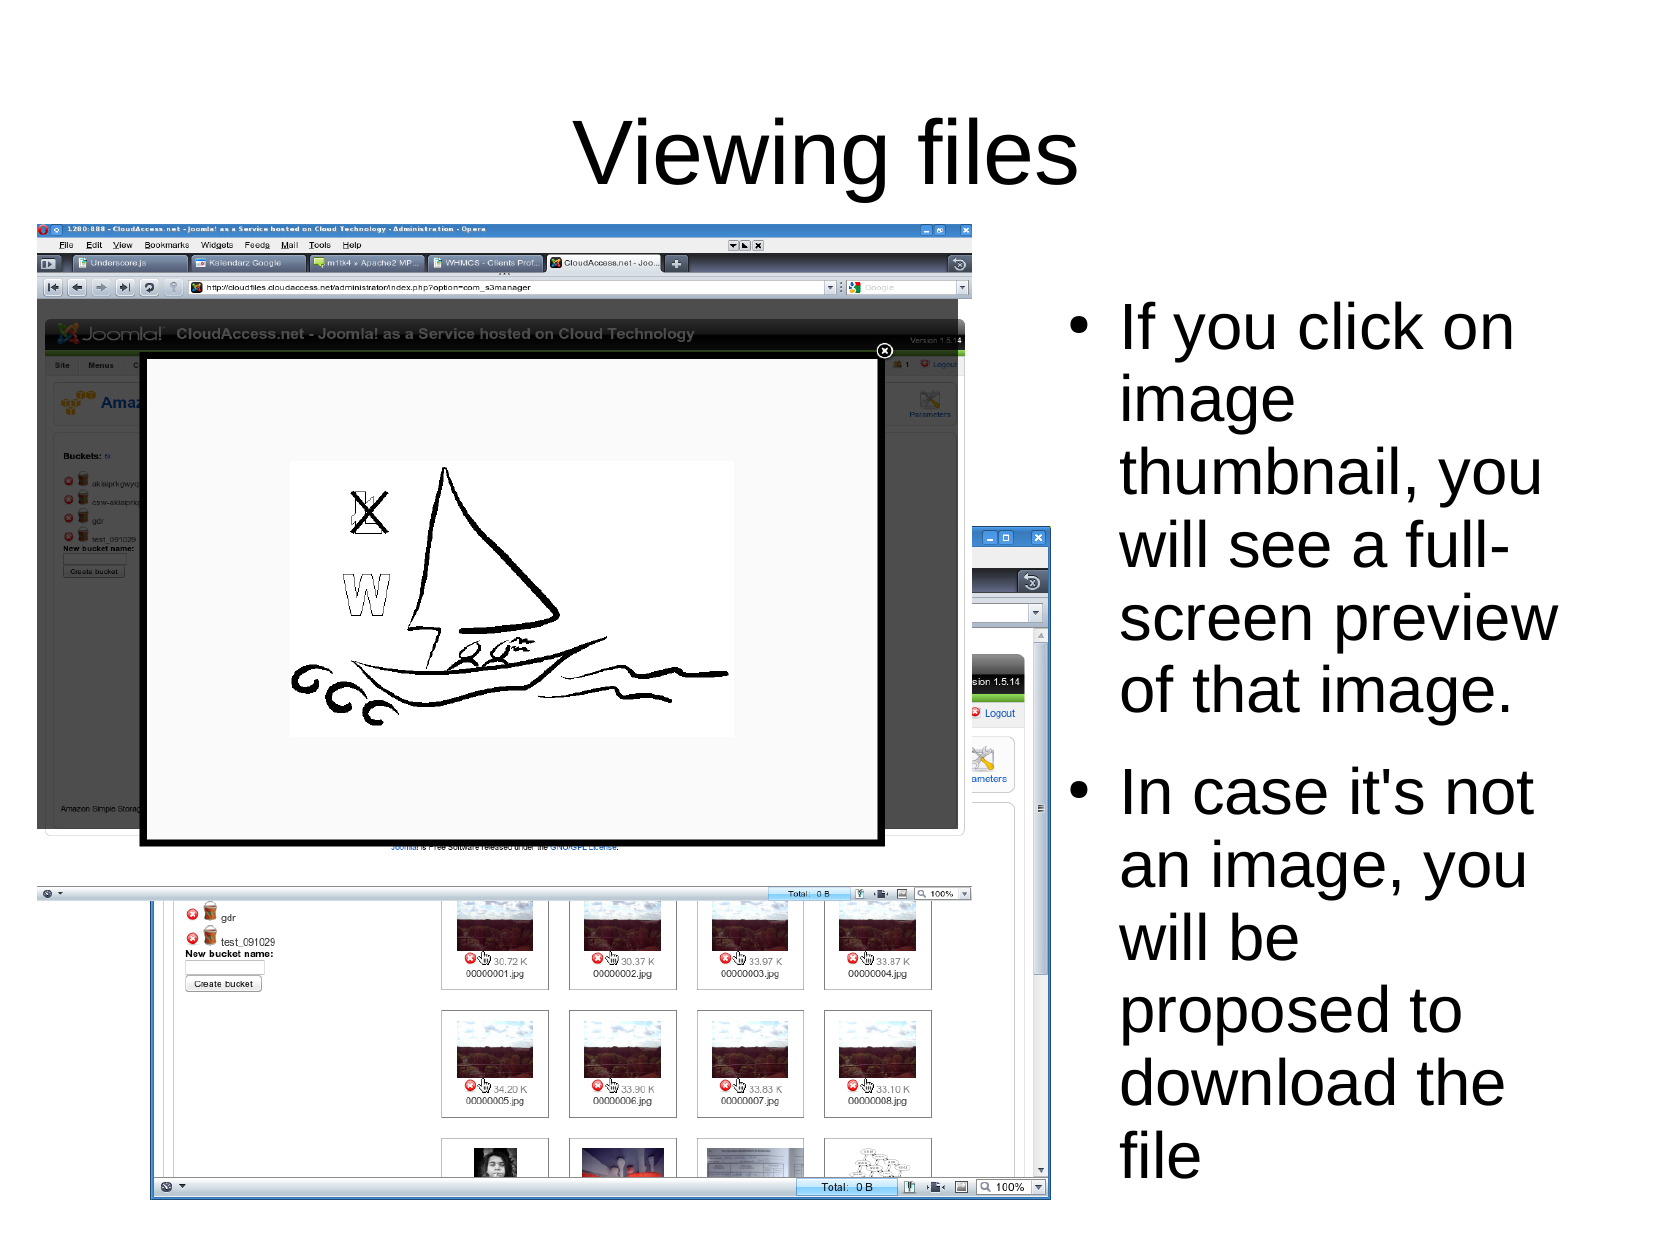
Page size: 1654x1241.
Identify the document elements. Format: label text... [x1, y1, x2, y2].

picture [37, 224, 1051, 1201]
list If you click on image thumbnail, you will see a full-screen preview of that image. In case it's not an image, you will be proposed to download the file [1050, 290, 1572, 1201]
title Viewing files [82, 49, 1571, 257]
